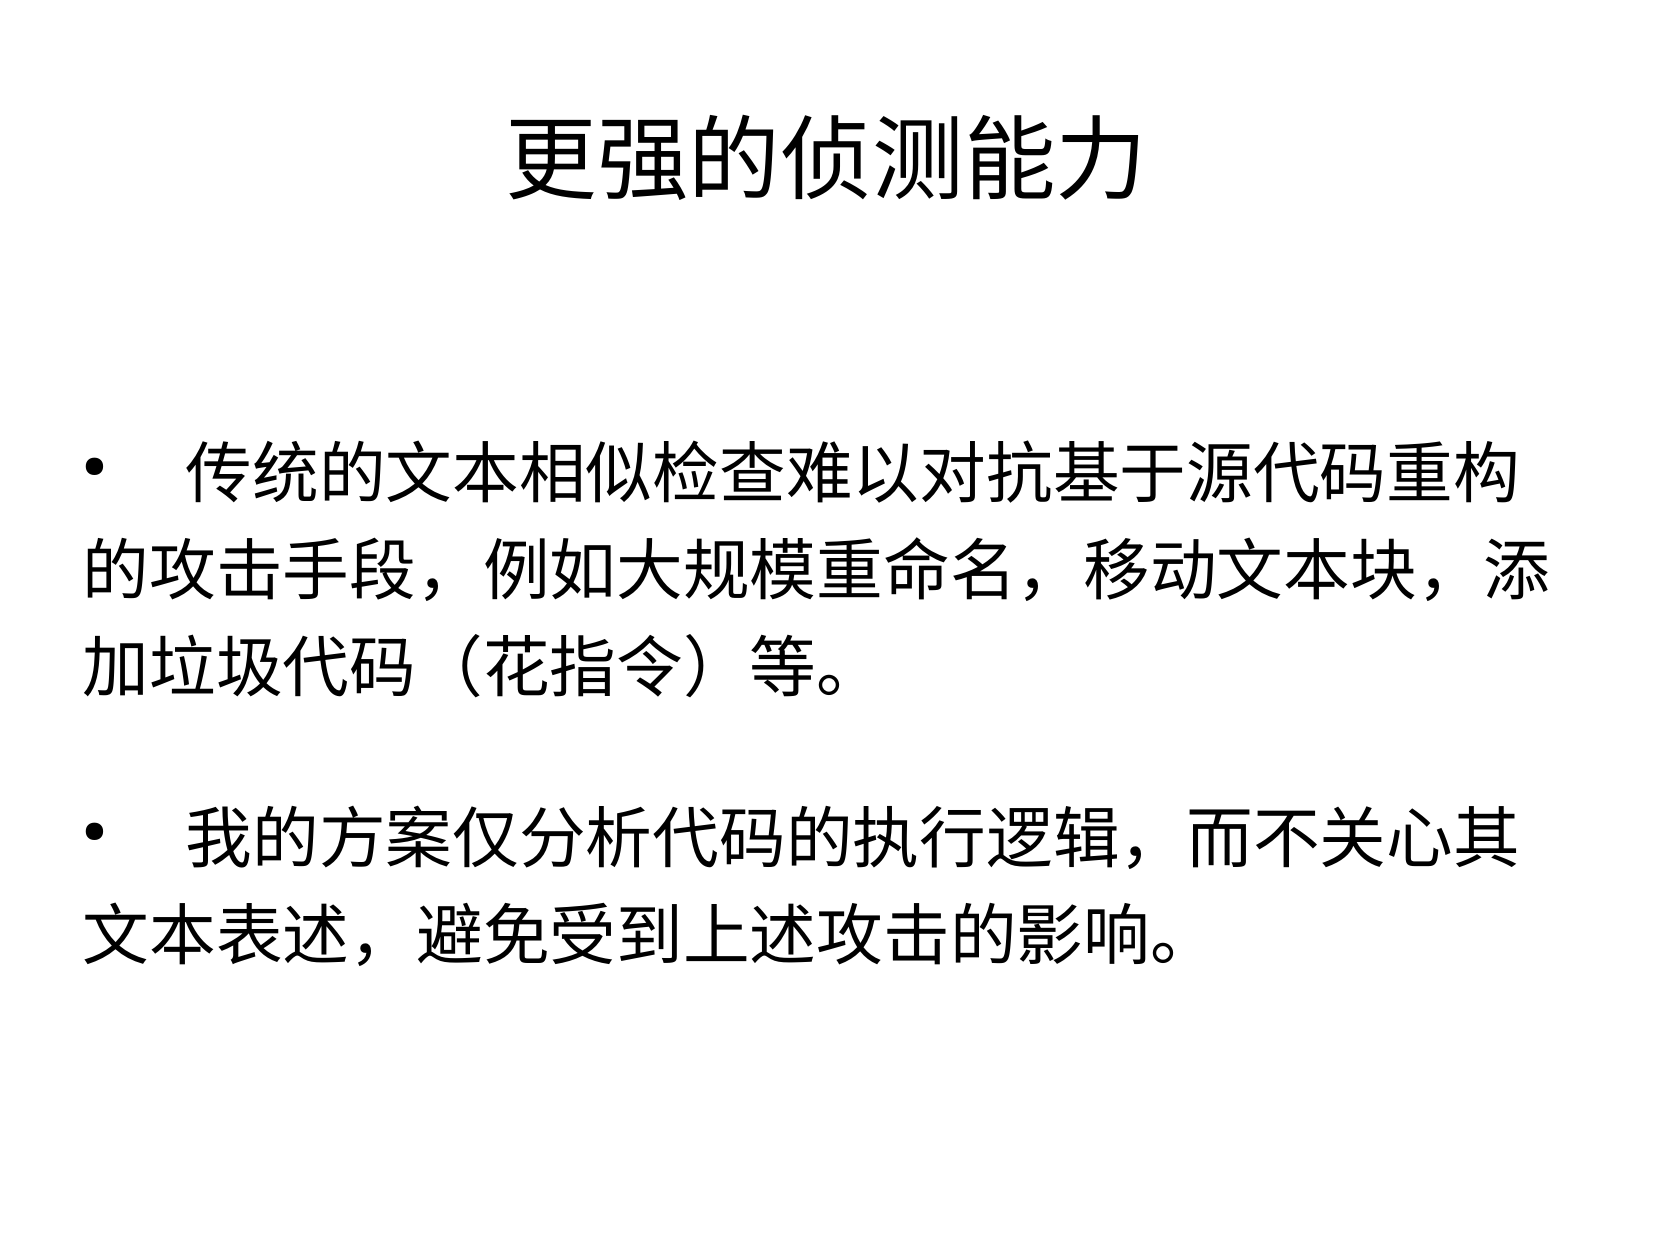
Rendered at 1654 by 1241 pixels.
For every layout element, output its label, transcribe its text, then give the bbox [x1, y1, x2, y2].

title 更强的侦测能力 [82, 49, 1571, 257]
subtitle 传统的文本相似检查难以对抗基于源代码重构的攻击手段，例如大规模重命名，移动文本块，添加垃圾代码（花指令）等。 我的方案仅分析代码的执行逻辑，而不关心其文本表述，避免受到上述攻击的影响。 [82, 290, 1571, 1109]
